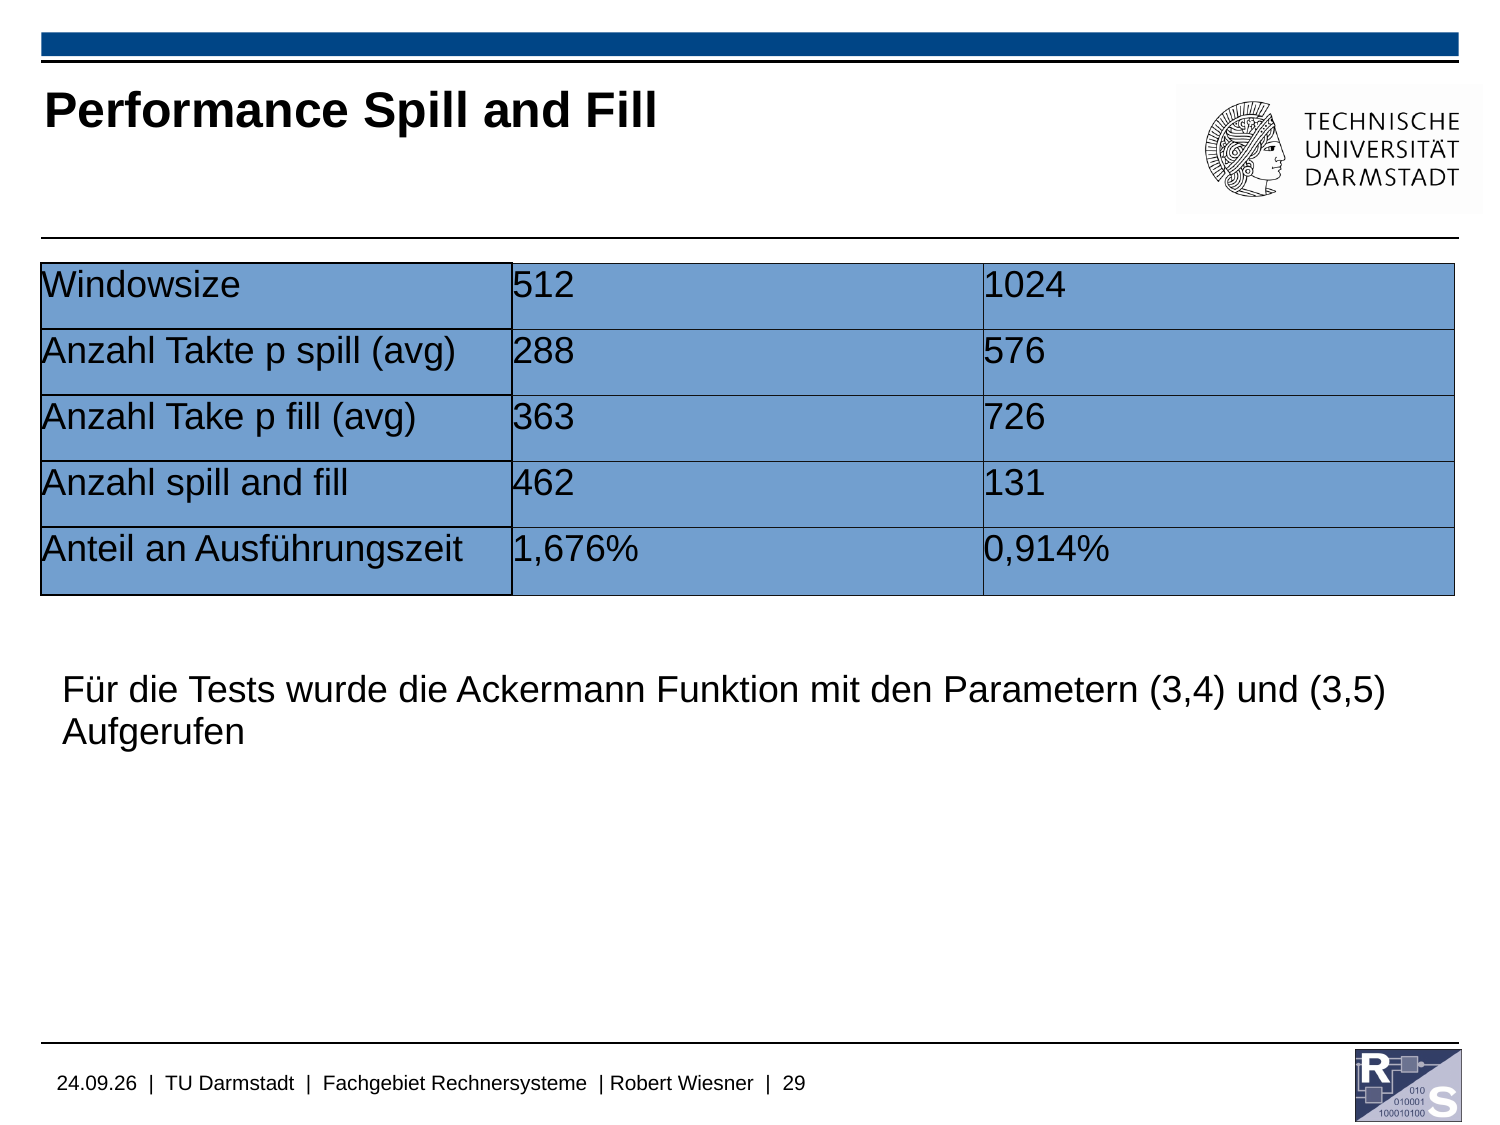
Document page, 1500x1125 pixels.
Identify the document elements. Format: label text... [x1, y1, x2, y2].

table_cell 288 [513, 330, 983, 395]
table_cell Anzahl Takte p spill (avg) [42, 330, 511, 394]
table_cell 726 [984, 396, 1454, 461]
table_header Windowsize [42, 264, 511, 328]
table_cell 576 [984, 330, 1454, 395]
table_cell 363 [513, 396, 983, 461]
table_cell Anzahl spill and fill [42, 462, 511, 526]
text_box Für die Tests wurde die Ackermann Funktion mit den Parametern (3,4) und (3,5) Aufgerufen [47, 661, 1402, 803]
picture [1355, 1049, 1462, 1122]
table_header 512 [513, 264, 983, 329]
table_cell 1,676% [513, 528, 983, 595]
table_cell 462 [516, 474, 525, 487]
table_cell 0,914% [988, 538, 999, 559]
table_cell Anzahl Take p fill (avg) [42, 396, 511, 460]
title Performance Spill and Fill [44, 35, 1134, 186]
table_cell Anteil an Ausführungszeit [42, 528, 511, 594]
table_cell 462 [513, 462, 983, 527]
table_header 1024 [984, 264, 1454, 329]
table_cell 0,914% [984, 528, 1454, 595]
table_cell 131 [984, 462, 1454, 527]
